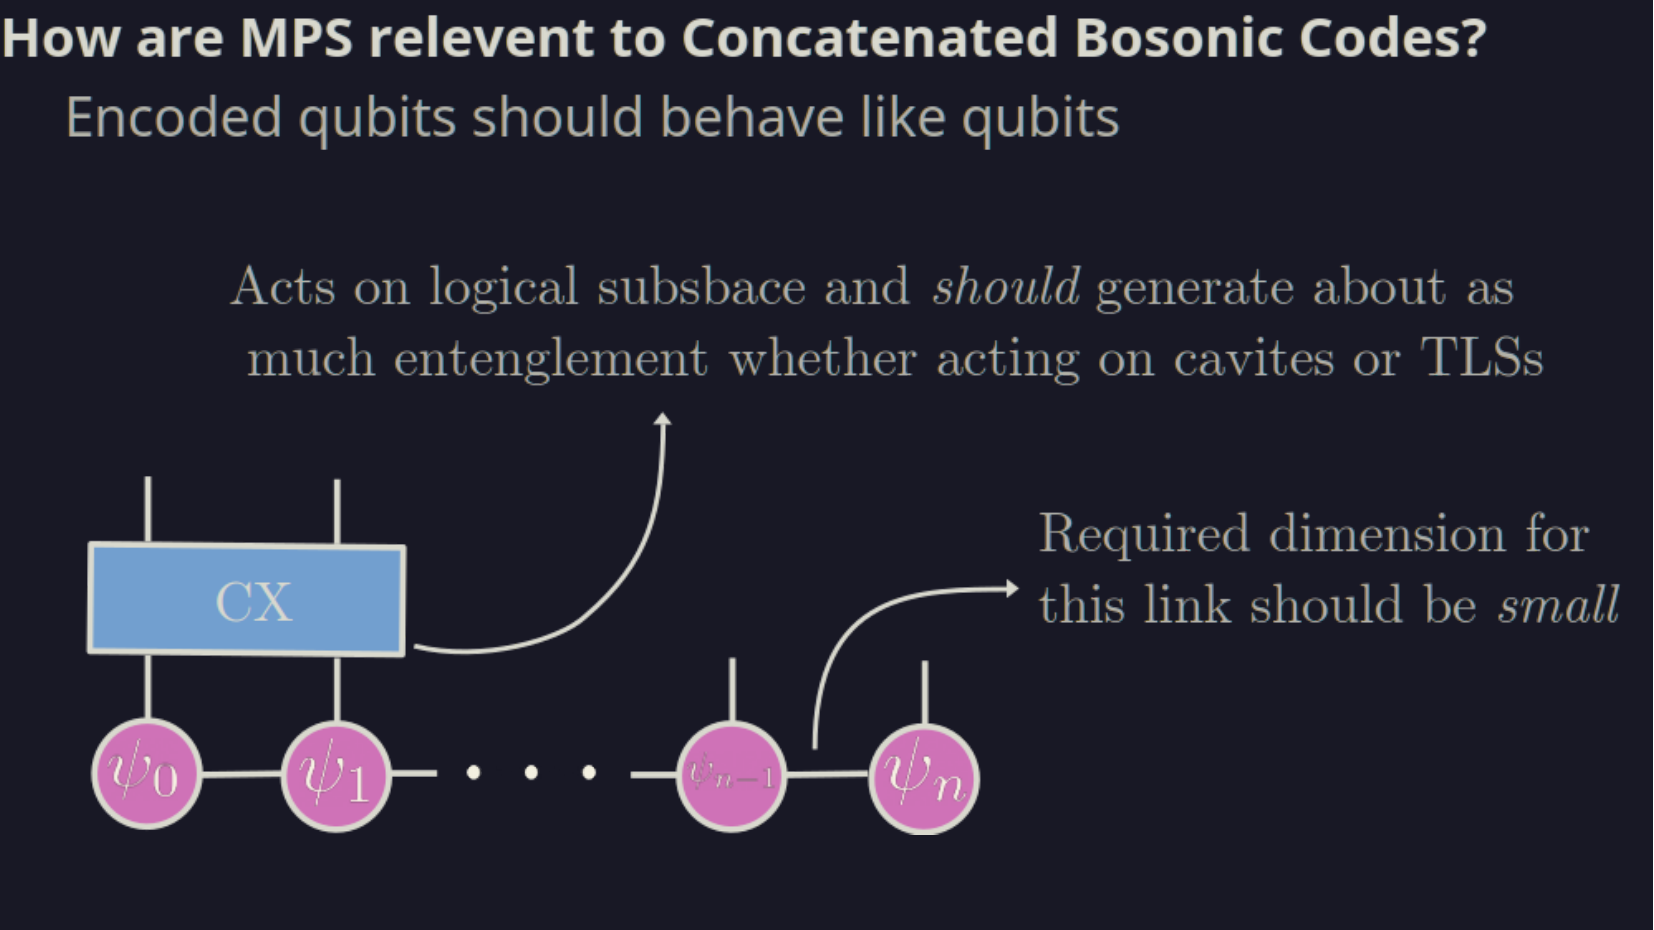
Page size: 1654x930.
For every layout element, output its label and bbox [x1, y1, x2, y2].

picture [0, 0, 1643, 835]
